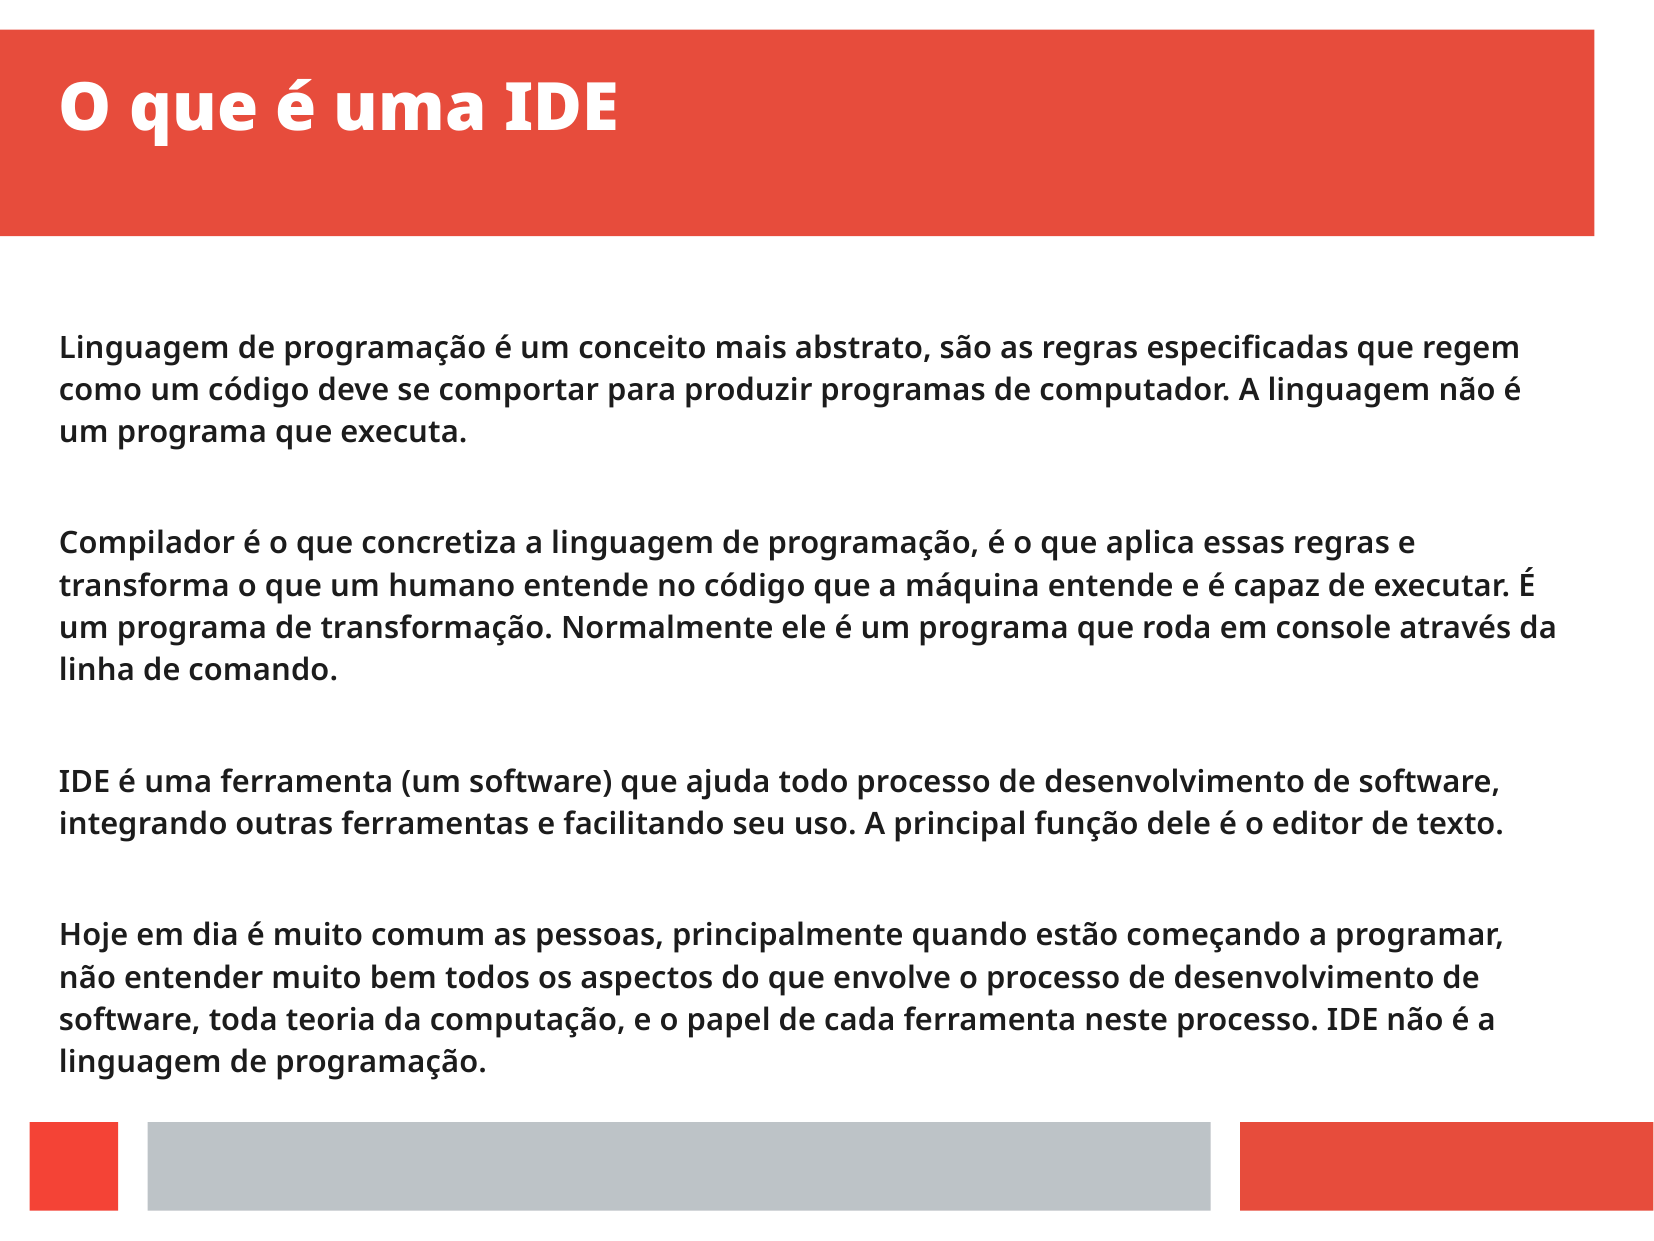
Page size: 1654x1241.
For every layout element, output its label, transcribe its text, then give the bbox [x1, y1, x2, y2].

list Linguagem de programação é um conceito mais abstrato, são as regras especificadas que regem como um código deve se comportar para produzir programas de computador. A linguagem não é um programa que executa. Compilador é o que concretiza a linguagem de programação, é o que aplica essas regras e transforma o que um humano entende no código que a máquina entende e é capaz de executar. É um programa de transformação. Normalmente ele é um programa que roda em console através da linha de comando. IDE é uma ferramenta (um software) que ajuda todo processo de desenvolvimento de software, integrando outras ferramentas e facilitando seu uso. A principal função dele é o editor de texto. Hoje em dia é muito comum as pessoas, principalmente quando estão começando a programar, não entender muito bem todos os aspectos do que envolve o processo de desenvolvimento de software, toda teoria da computação, e o papel de cada ferramenta neste processo. IDE não é a linguagem de programação. [59, 324, 1565, 1093]
title O que é uma IDE [59, 59, 1595, 207]
